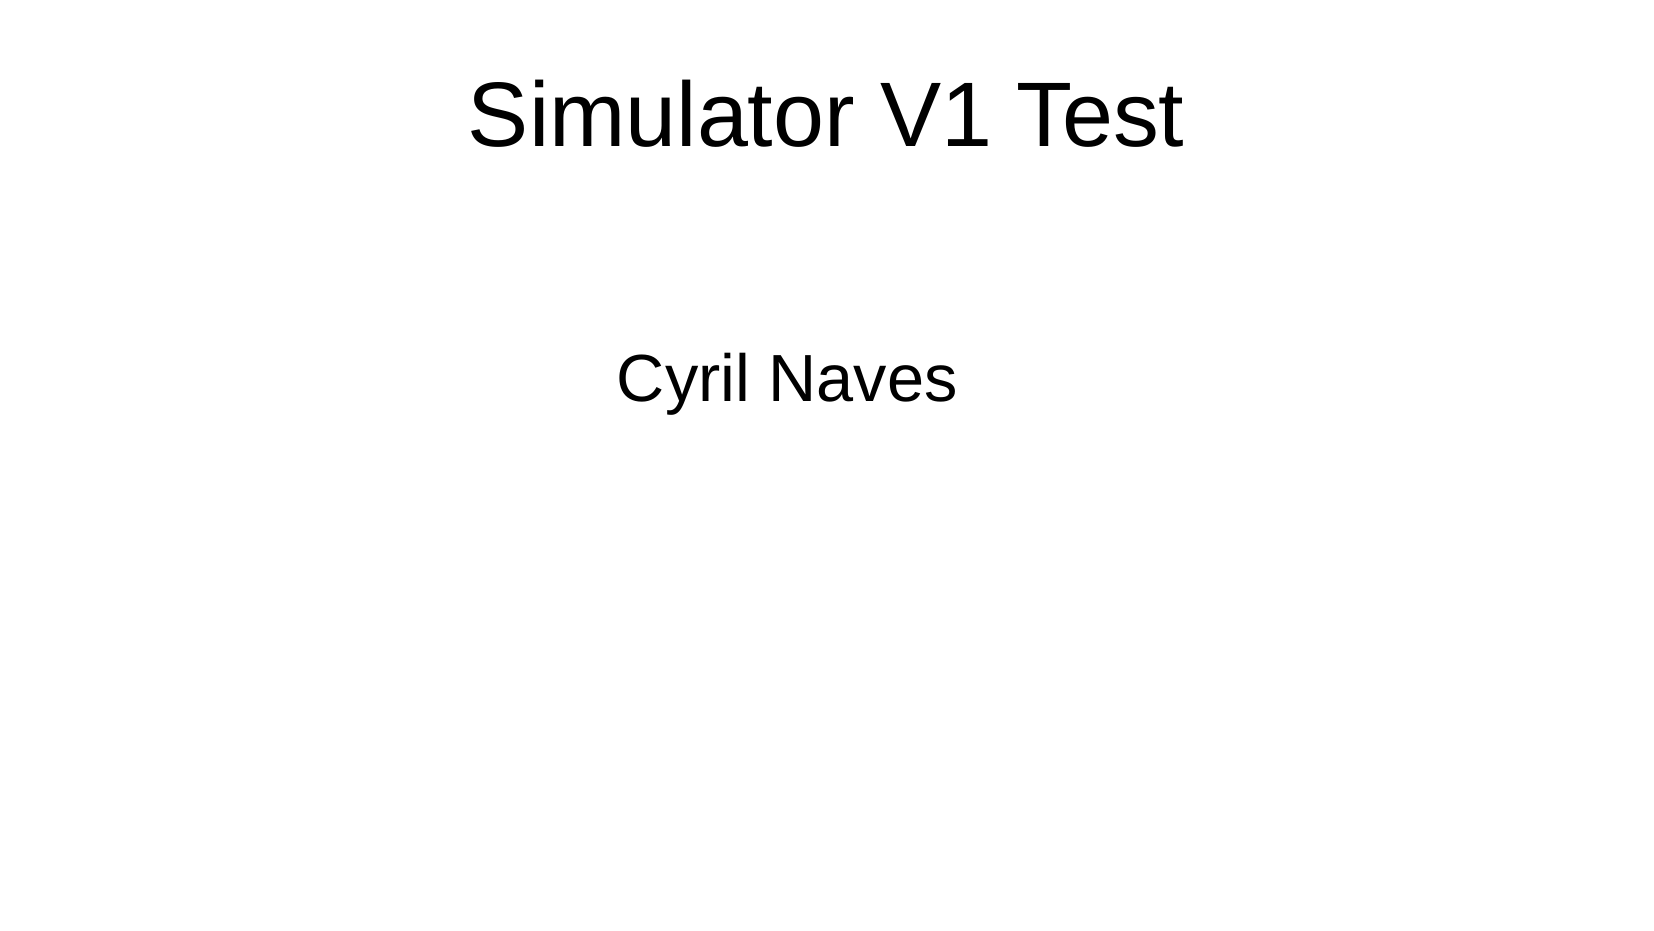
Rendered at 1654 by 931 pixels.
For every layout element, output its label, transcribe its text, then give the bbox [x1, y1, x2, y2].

title Simulator V1 Test [82, 37, 1571, 193]
subtitle Cyril Naves [405, 270, 1171, 488]
